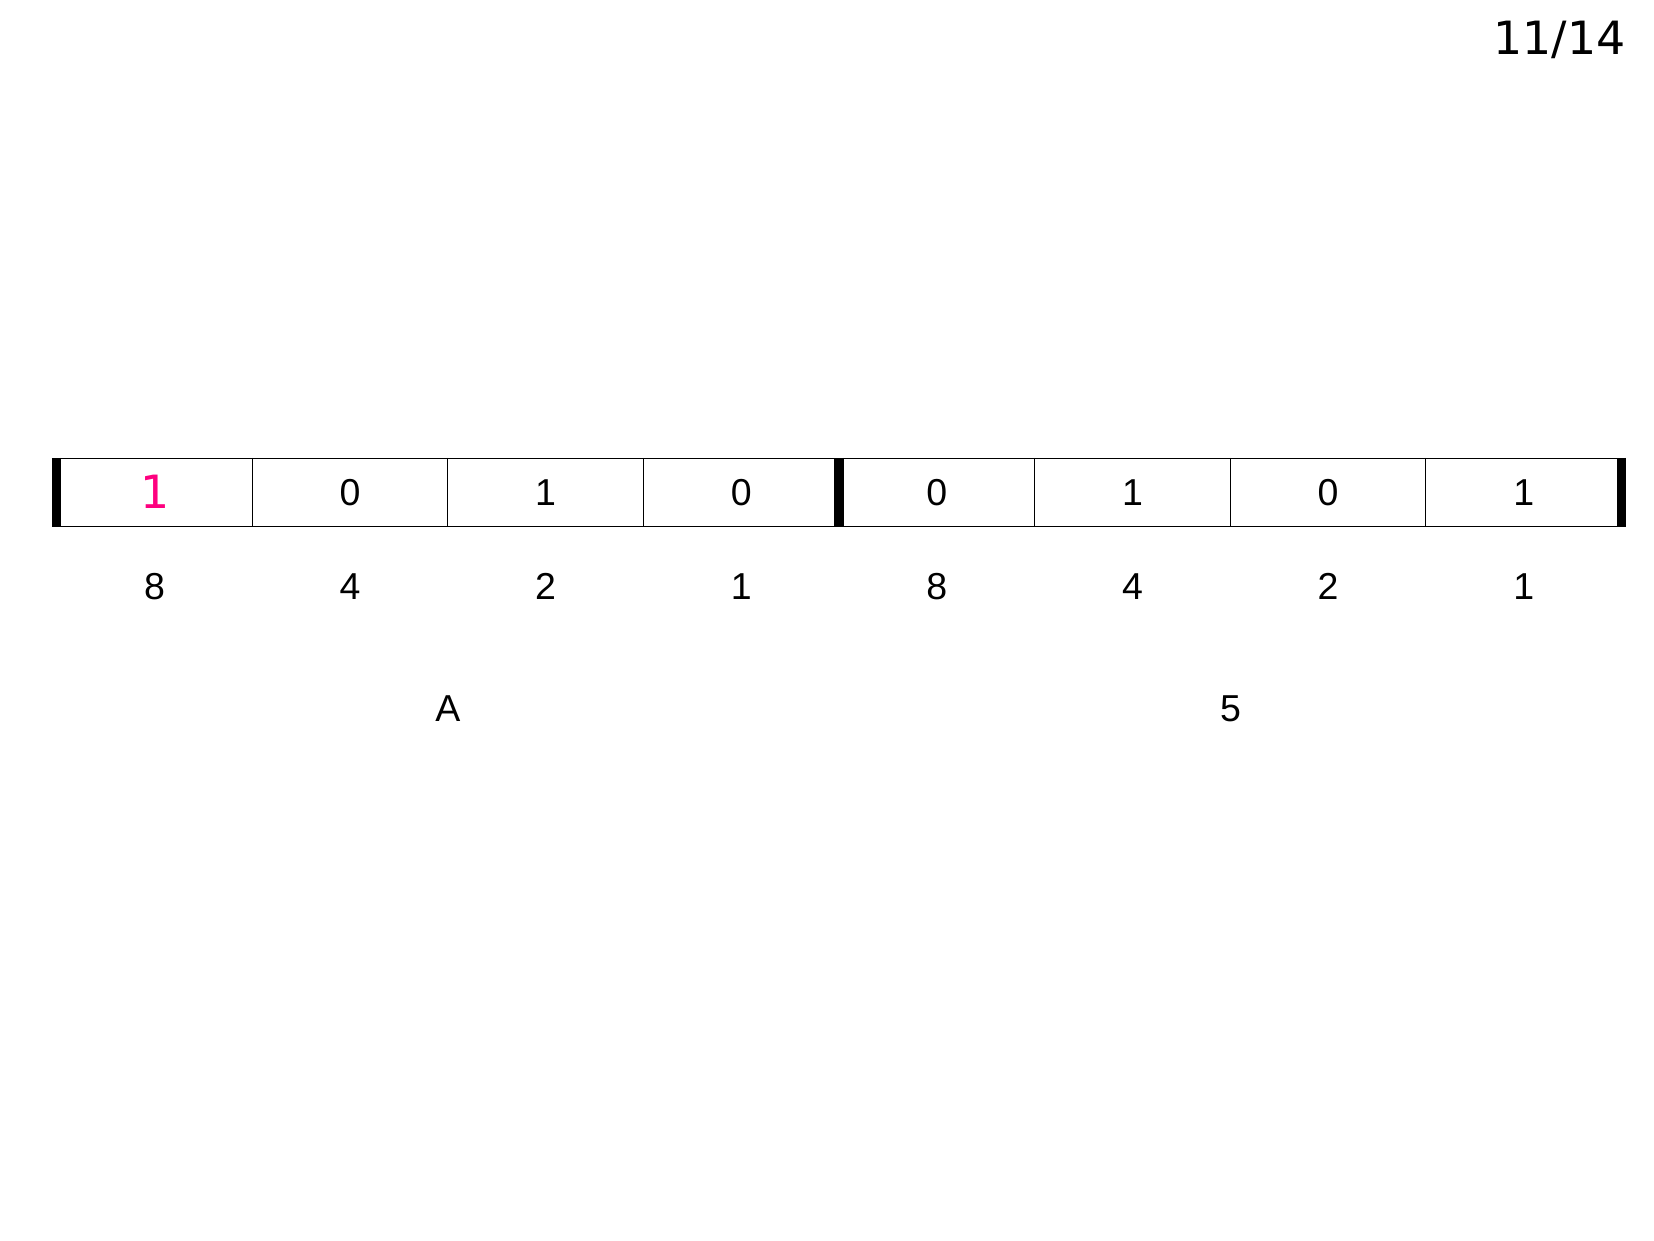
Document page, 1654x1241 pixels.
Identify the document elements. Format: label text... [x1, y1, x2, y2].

table_header 1 [448, 459, 643, 526]
table_cell 5 [839, 647, 1622, 769]
table_cell 1 [643, 527, 839, 647]
table_header 0 [644, 459, 834, 526]
table_cell 1 [1426, 527, 1622, 647]
table_header 1 [1035, 459, 1230, 526]
table_header 0 [253, 459, 447, 526]
table_cell 8 [57, 527, 252, 647]
table_cell 4 [252, 527, 448, 647]
table_cell 8 [839, 527, 1035, 647]
table_cell 4 [1035, 527, 1230, 647]
table_cell 2 [1230, 527, 1426, 647]
table_cell 2 [448, 527, 643, 647]
table_header 0 [844, 459, 1034, 526]
table_cell A [57, 647, 839, 769]
table_header 0 [1231, 459, 1425, 526]
table_header 1 [1426, 459, 1617, 526]
table_header 1 [61, 459, 252, 526]
